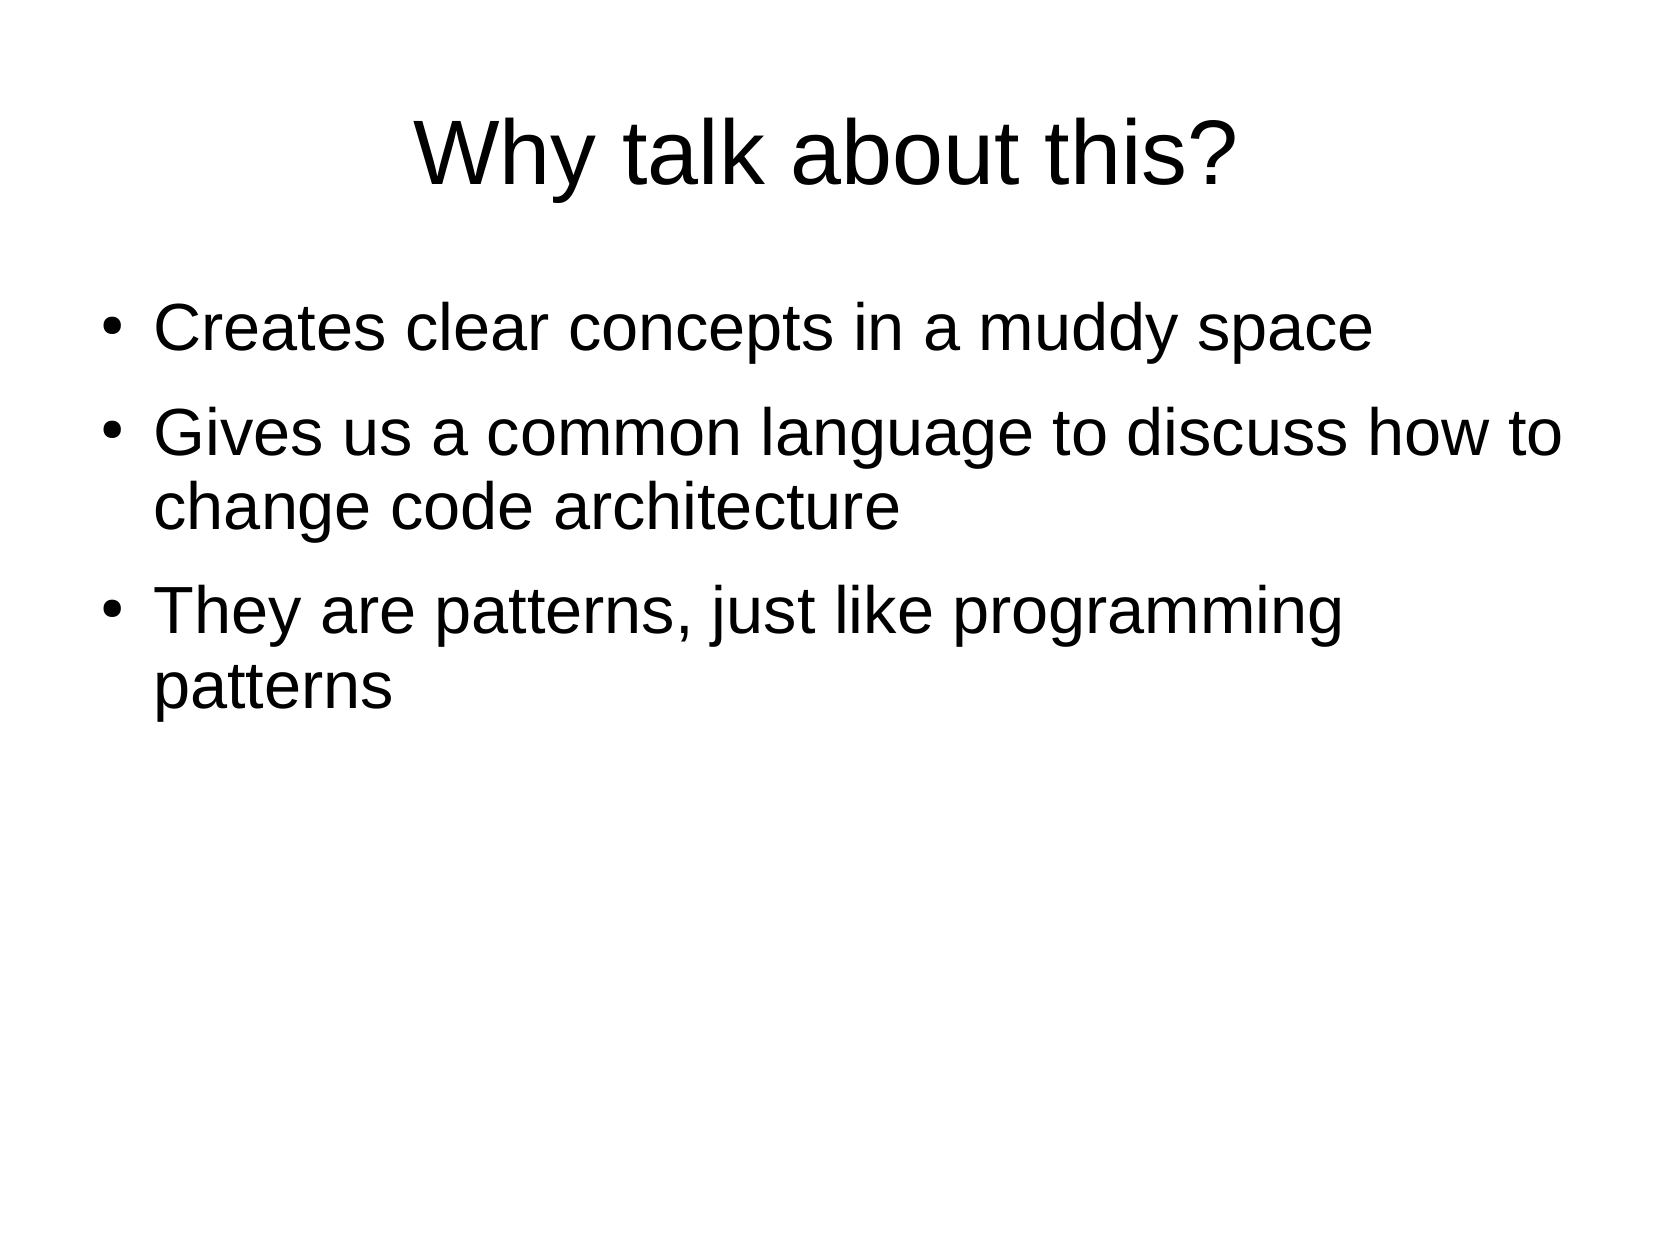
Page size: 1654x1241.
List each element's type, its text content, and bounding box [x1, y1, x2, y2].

list Creates clear concepts in a muddy space Gives us a common language to discuss how to change code architecture They are patterns, just like programming patterns [82, 290, 1571, 1109]
title Why talk about this? [82, 49, 1571, 257]
